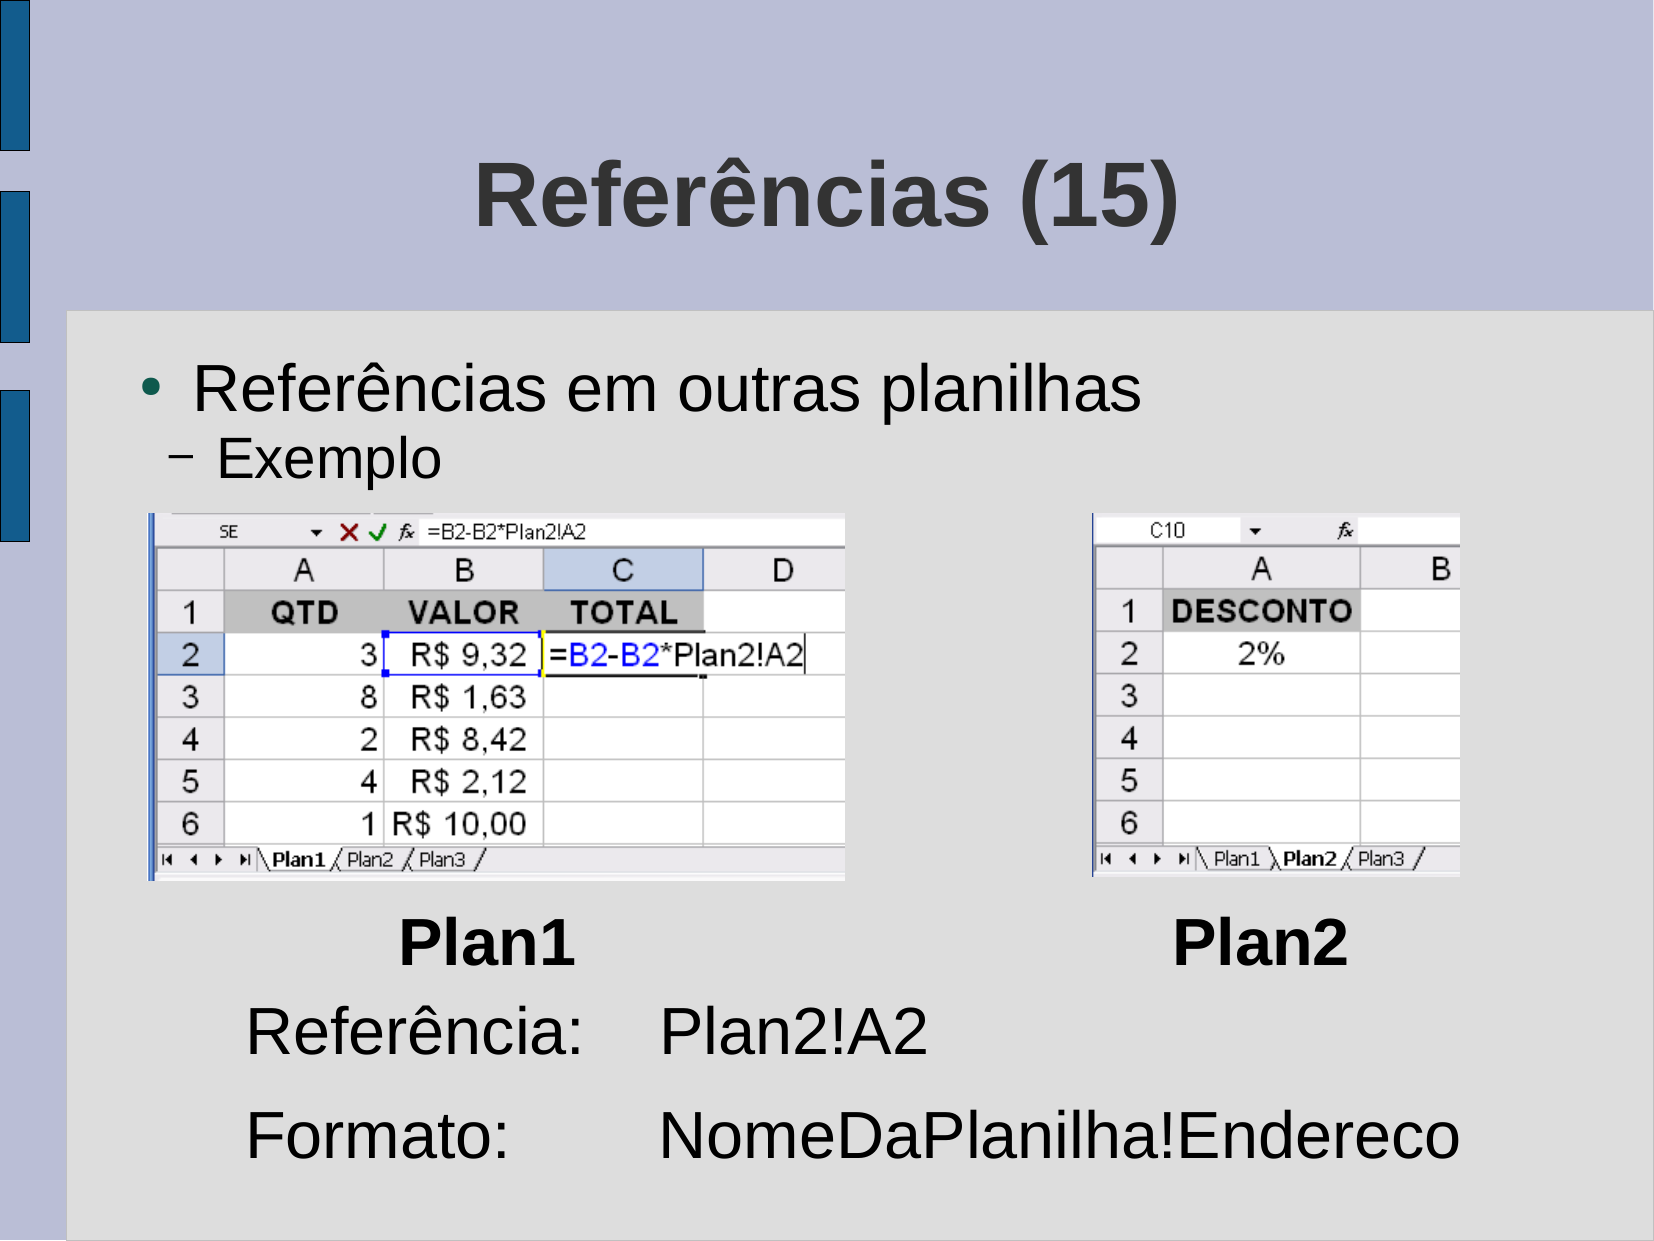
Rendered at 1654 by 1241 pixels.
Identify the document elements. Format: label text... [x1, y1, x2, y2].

text_box Referência: Plan2!A2 Formato: NomeDaPlanilha!Endereco [230, 986, 1489, 1181]
list Referências em outras planilhas Exemplo [121, 350, 1534, 1118]
text_box Plan2 [1157, 897, 1424, 986]
title Referências (15) [121, 98, 1534, 291]
text_box Plan1 [383, 897, 650, 986]
picture [147, 513, 845, 881]
picture [1092, 513, 1460, 877]
